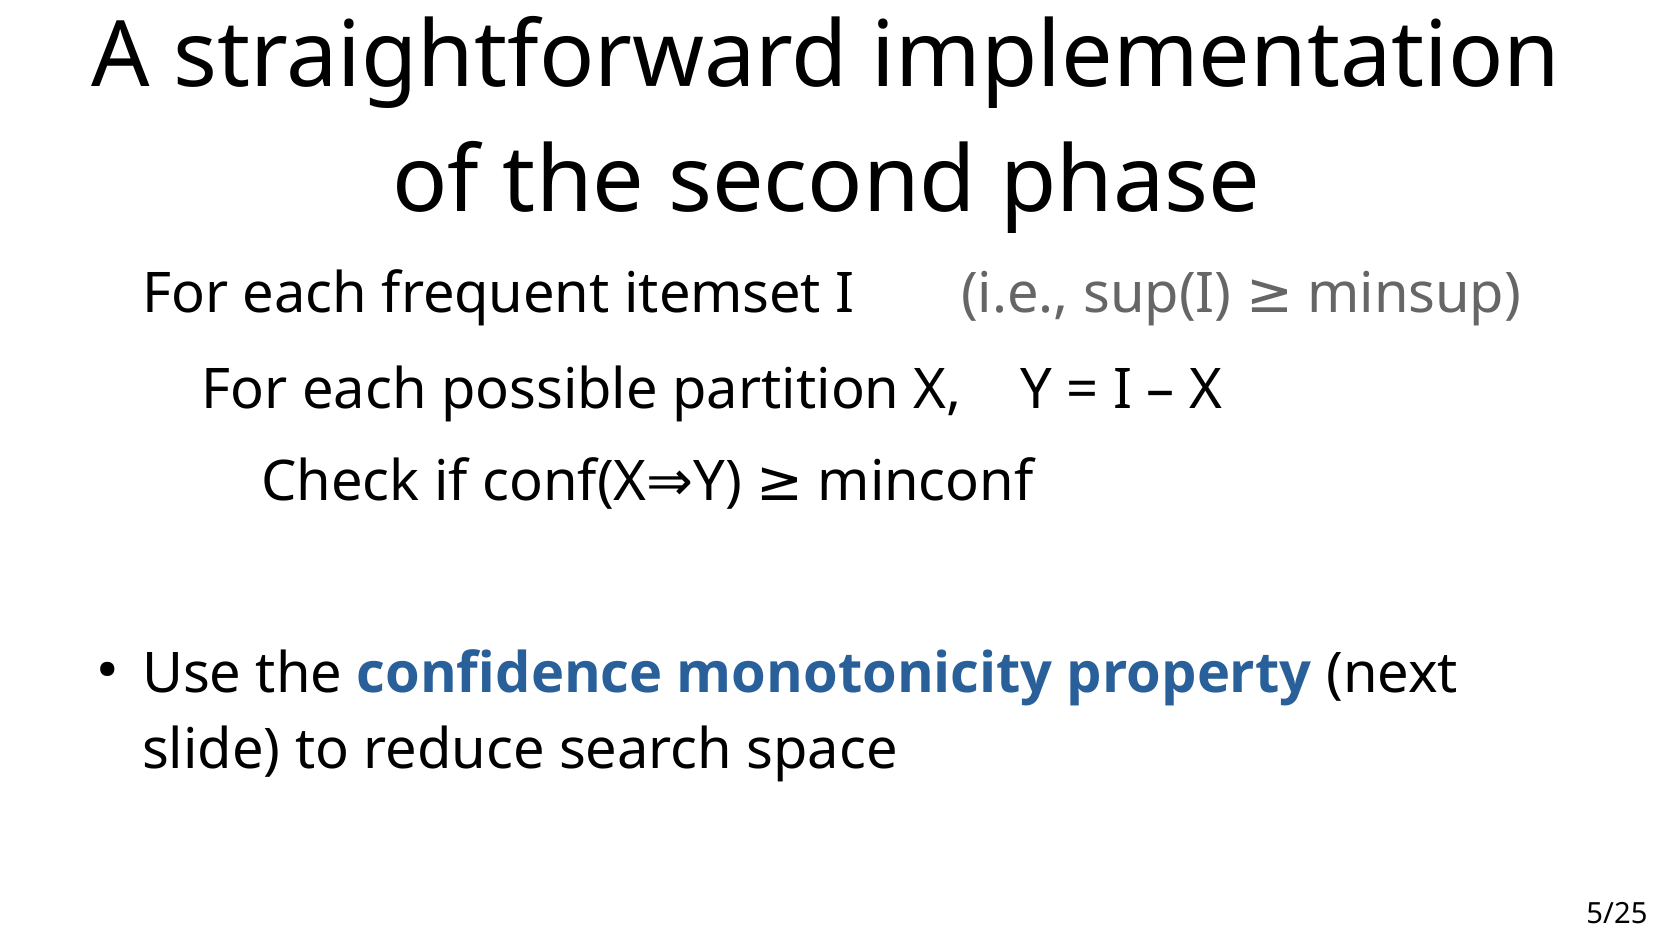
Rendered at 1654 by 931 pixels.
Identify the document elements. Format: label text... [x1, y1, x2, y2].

list For each frequent itemset I (i.e., sup(I) ≥ minsup) For each possible partition X, Y = I – X Check if conf(X⇒Y) ≥ minconf Use the confidence monotonicity property (next slide) to reduce search space [82, 253, 1571, 793]
title A straightforward implementation of the second phase [82, 0, 1571, 243]
